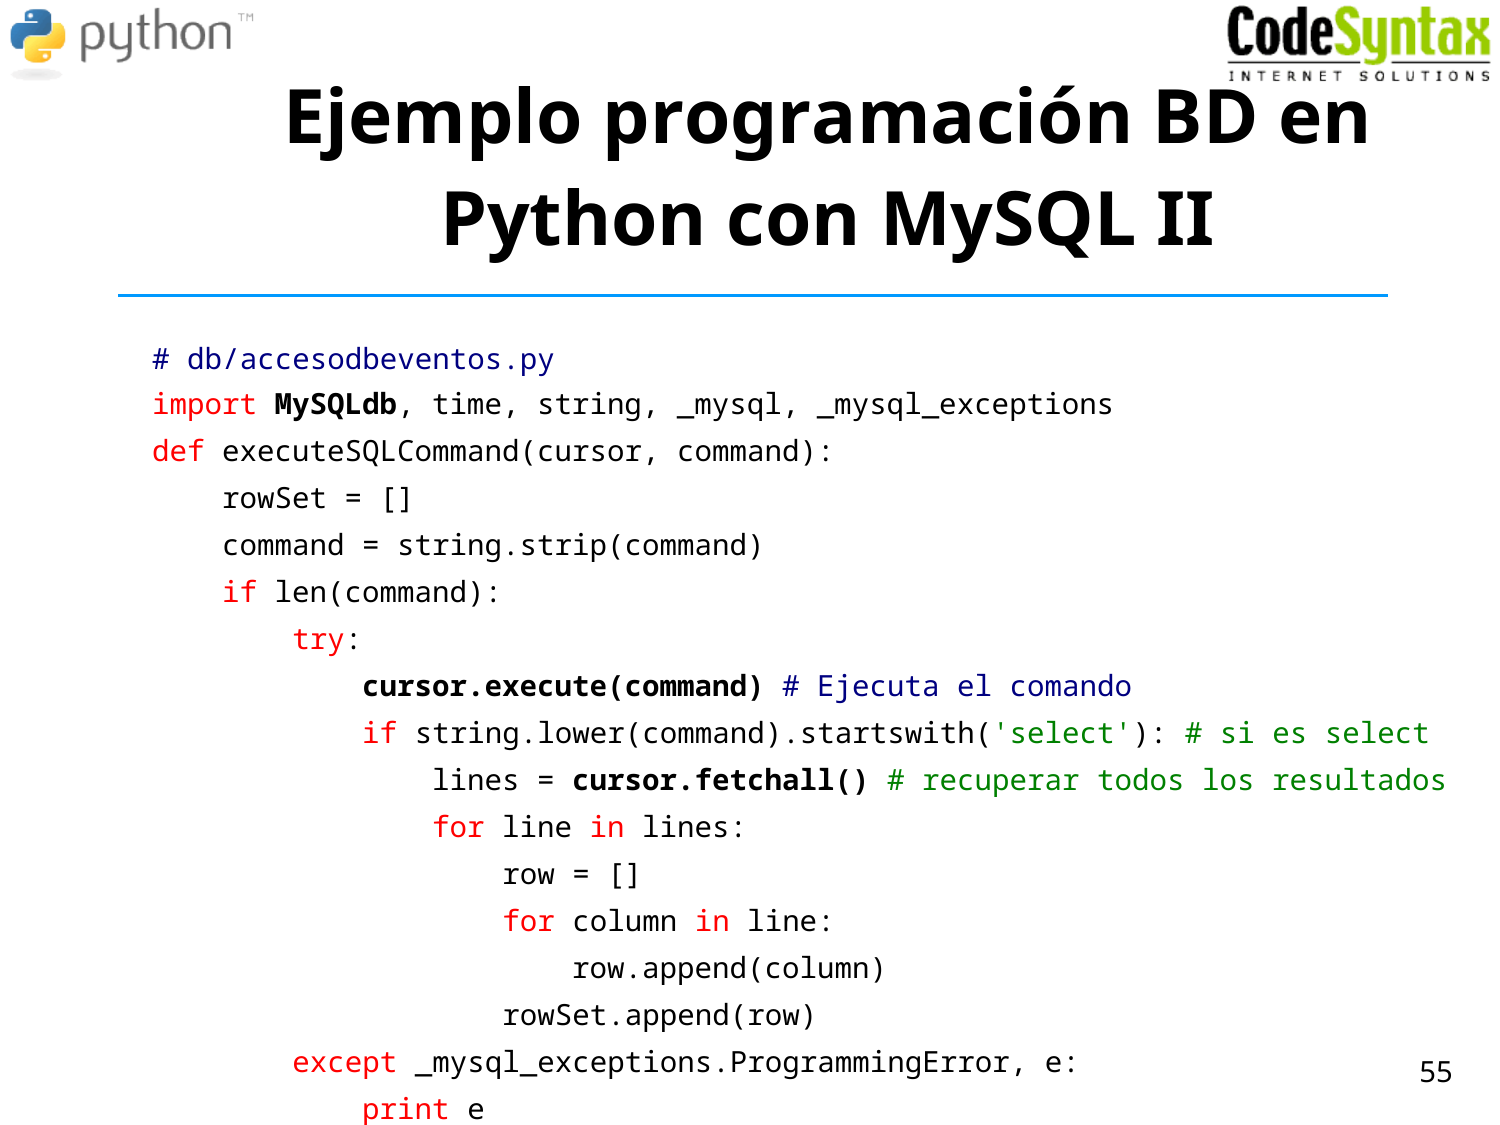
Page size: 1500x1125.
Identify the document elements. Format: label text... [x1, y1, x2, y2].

title Ejemplo programación BD en Python con MySQL II [188, 31, 1468, 276]
picture [1226, 5, 1500, 83]
list # db/accesodbeventos.py import MySQLdb, time, string, _mysql, _mysql_exceptions def executeSQLCommand(cursor, command): rowSet = [] command = string.strip(command) if len(command): try: cursor.execute(command) # Ejecuta el comando if string.lower(command).startswith('select'): # si es select lines = cursor.fetchall() # recuperar todos los resultados for line in lines: row = [] for column in line: row.append(column) rowSet.append(row) except _mysql_exceptions.ProgrammingError, e: print e sys.exit() return rowSet [137, 336, 1495, 1125]
picture [0, 0, 286, 92]
